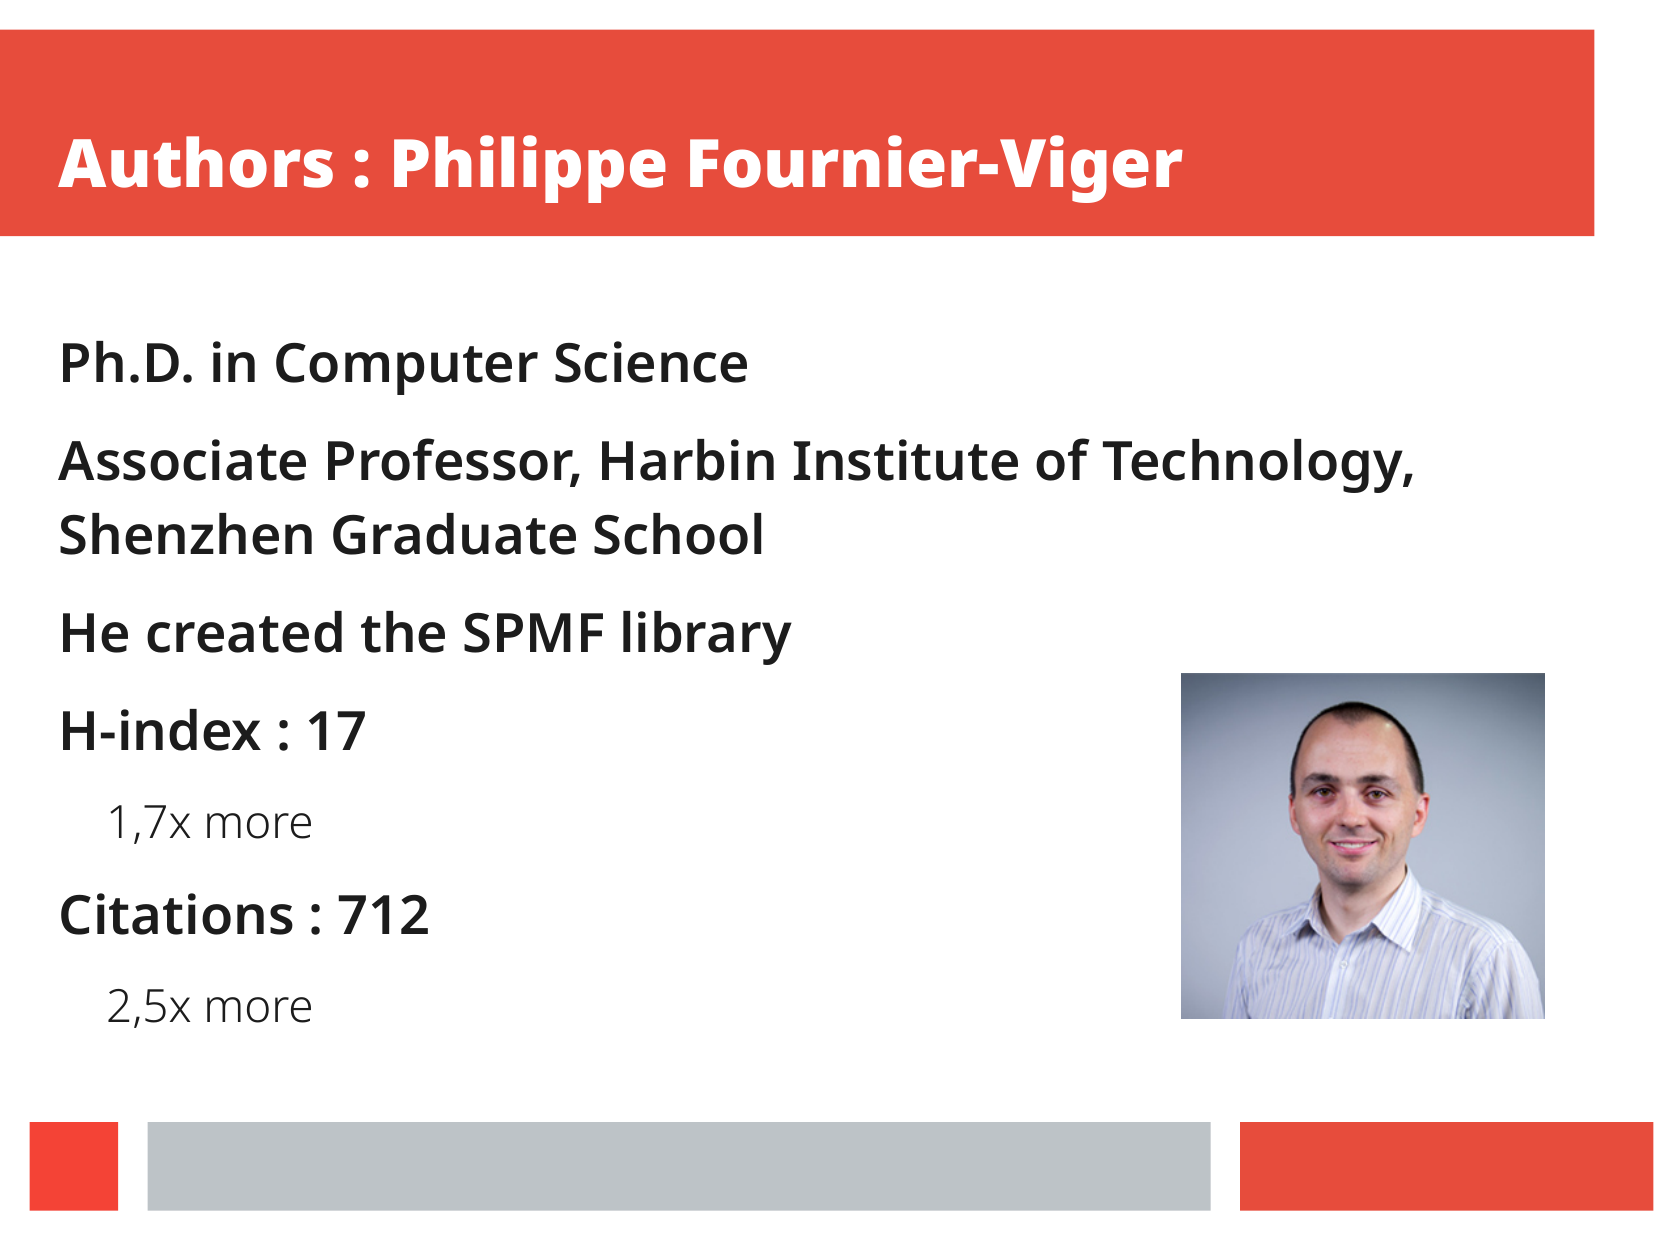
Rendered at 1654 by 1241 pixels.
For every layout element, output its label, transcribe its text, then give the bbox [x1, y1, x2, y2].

picture [1181, 673, 1545, 1019]
title Authors : Philippe Fournier-Viger [59, 59, 1595, 207]
list Ph.D. in Computer Science Associate Professor, Harbin Institute of Technology, Shenzhen Graduate School He created the SPMF library H-index : 17 1,7x more Citations : 712 2,5x more [59, 324, 1565, 1093]
